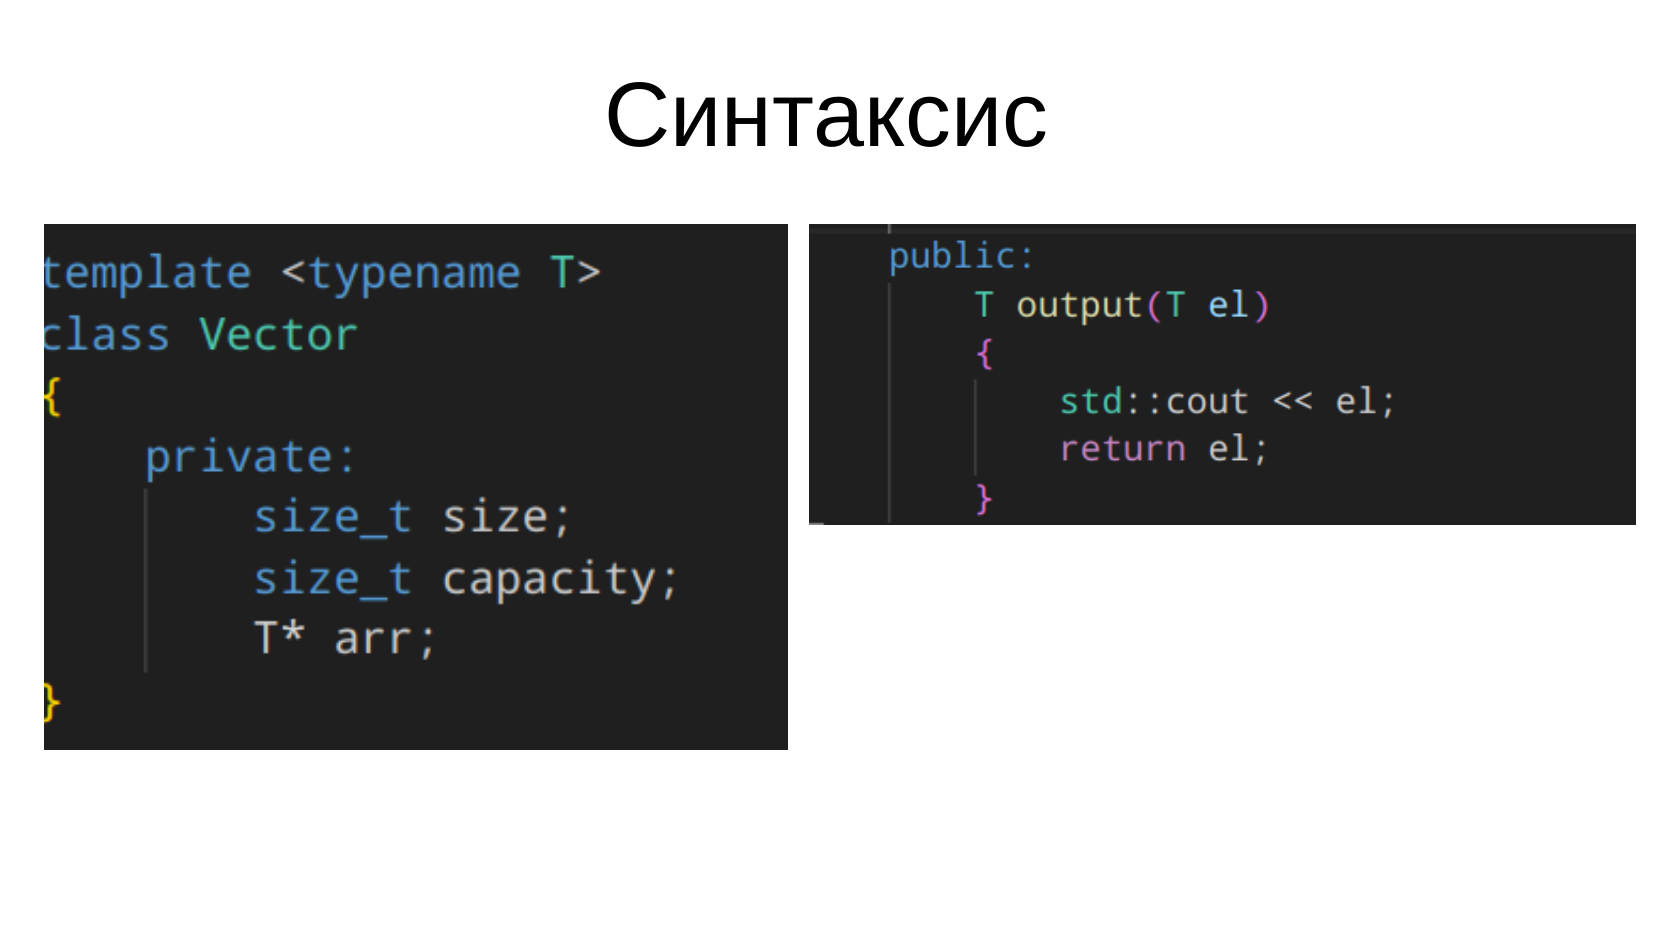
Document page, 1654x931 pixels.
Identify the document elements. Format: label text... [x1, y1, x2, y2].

picture [809, 224, 1636, 526]
picture [44, 224, 788, 751]
title Синтаксис [82, 37, 1571, 193]
